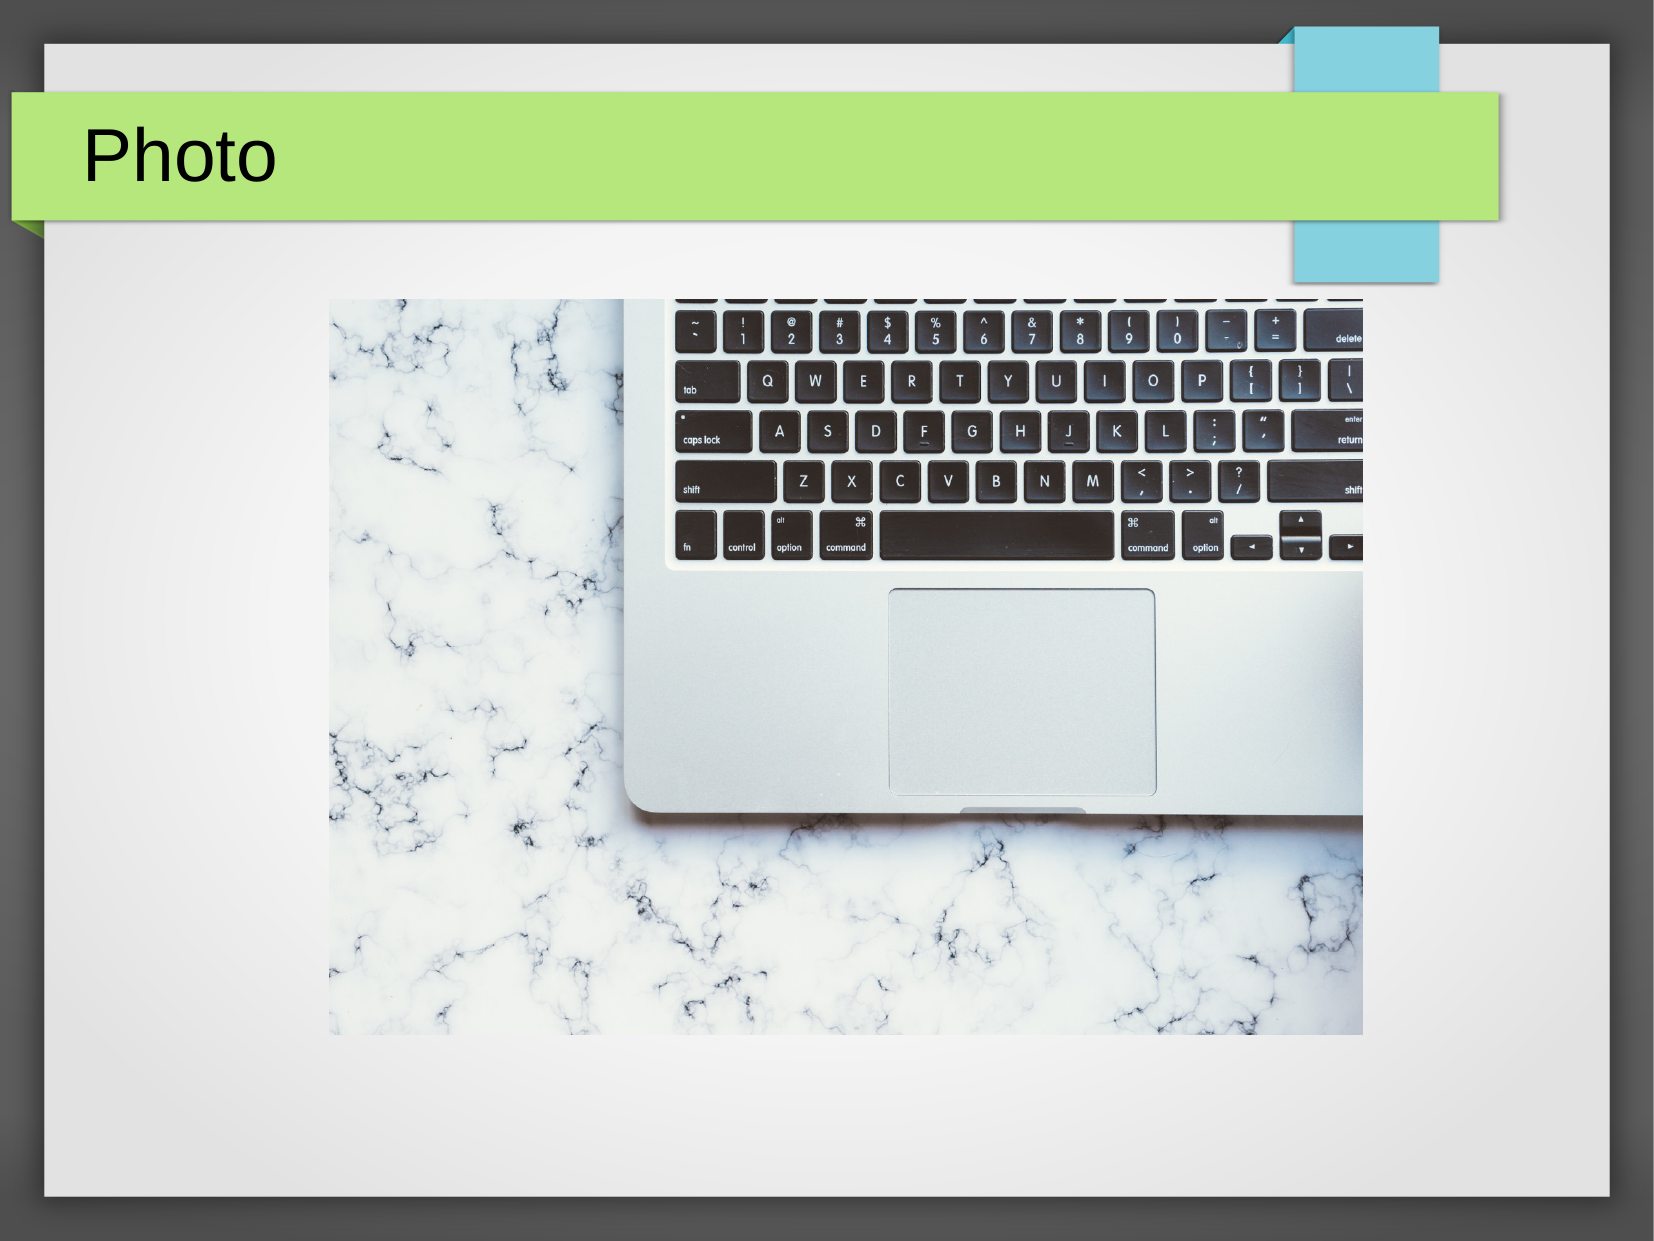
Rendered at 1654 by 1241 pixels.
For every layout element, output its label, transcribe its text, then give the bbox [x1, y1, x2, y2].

title Photo [82, 94, 1264, 213]
picture [329, 300, 1363, 1035]
